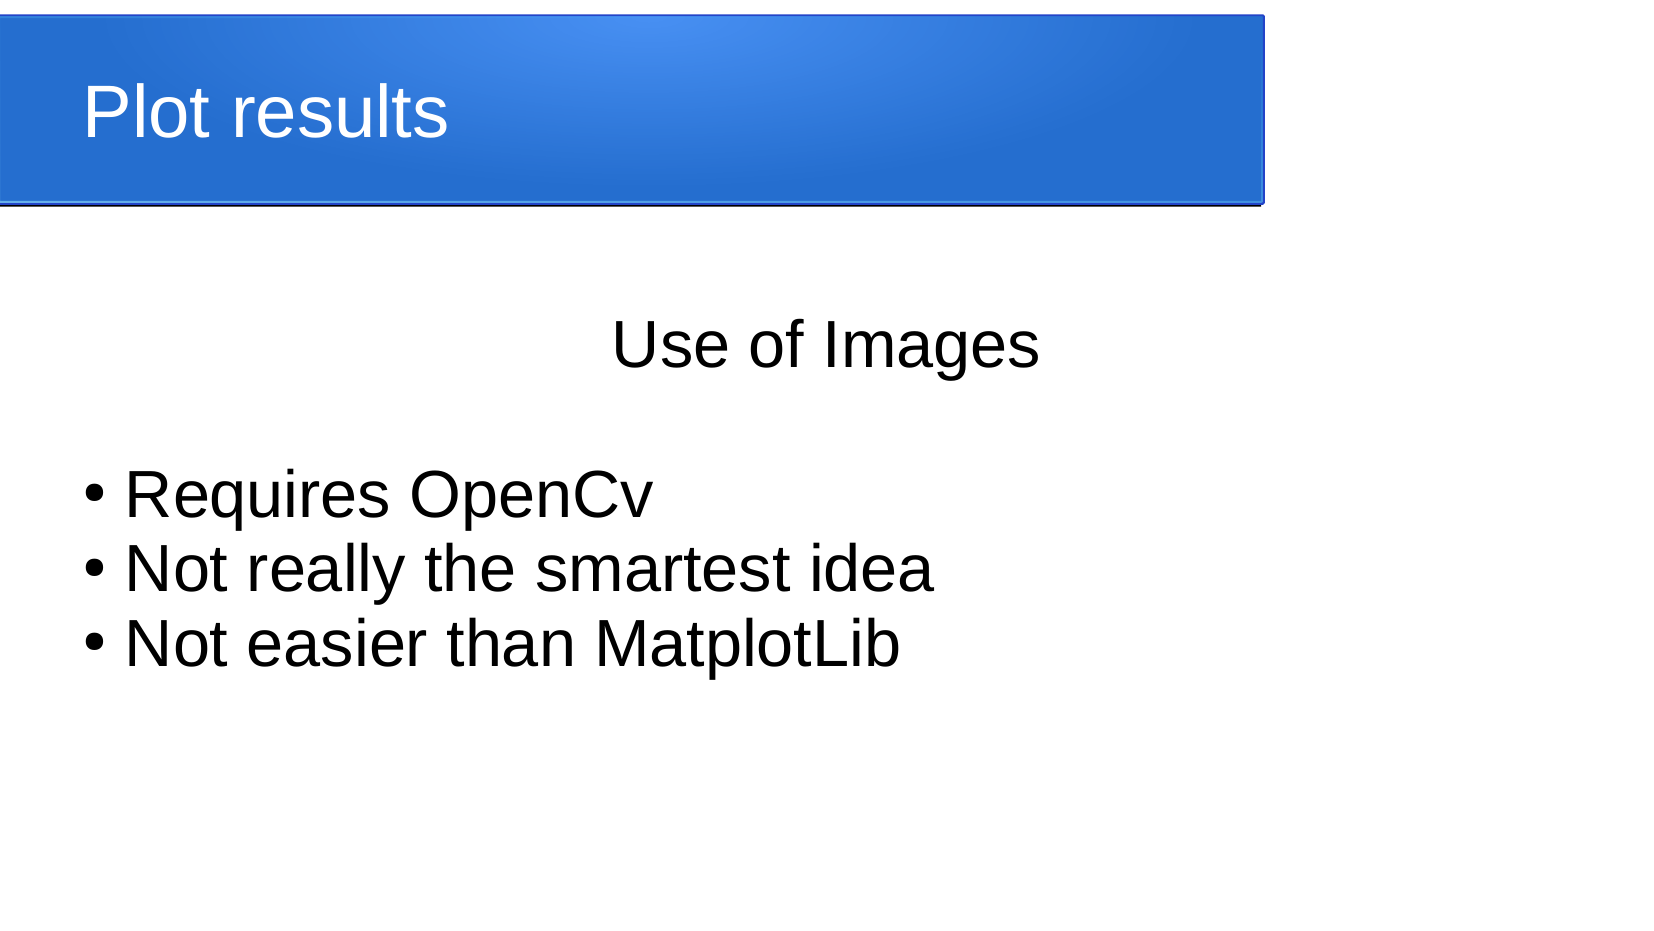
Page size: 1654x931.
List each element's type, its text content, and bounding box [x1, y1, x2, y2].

title Plot results [82, 35, 1235, 189]
subtitle Use of Images Requires OpenCv Not really the smartest idea Not easier than MatplotLib [82, 224, 1571, 764]
